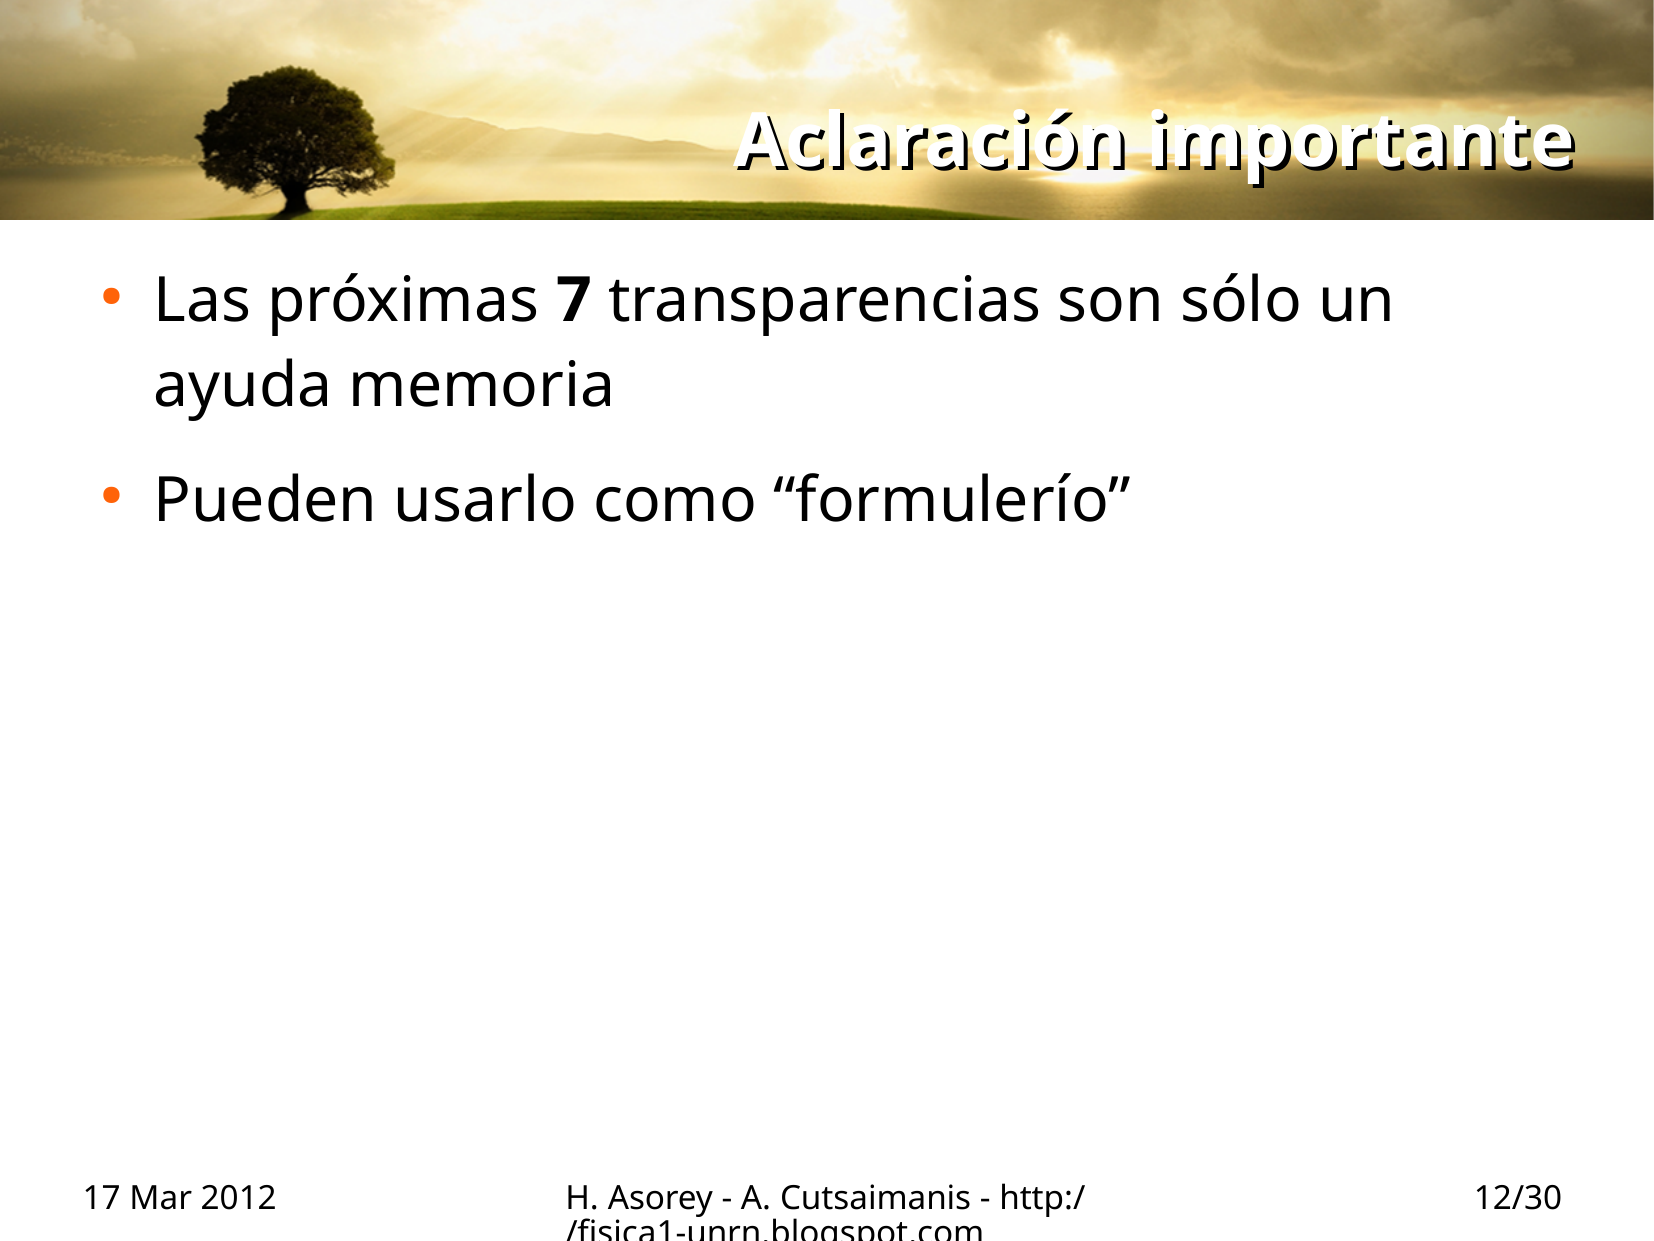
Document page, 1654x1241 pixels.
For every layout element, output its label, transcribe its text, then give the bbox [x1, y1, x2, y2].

picture [0, 0, 1654, 220]
title Aclaración importante [86, 49, 1576, 226]
list Las próximas 7 transparencias son sólo un ayuda memoria Pueden usarlo como “formulerío” [82, 255, 1571, 1141]
